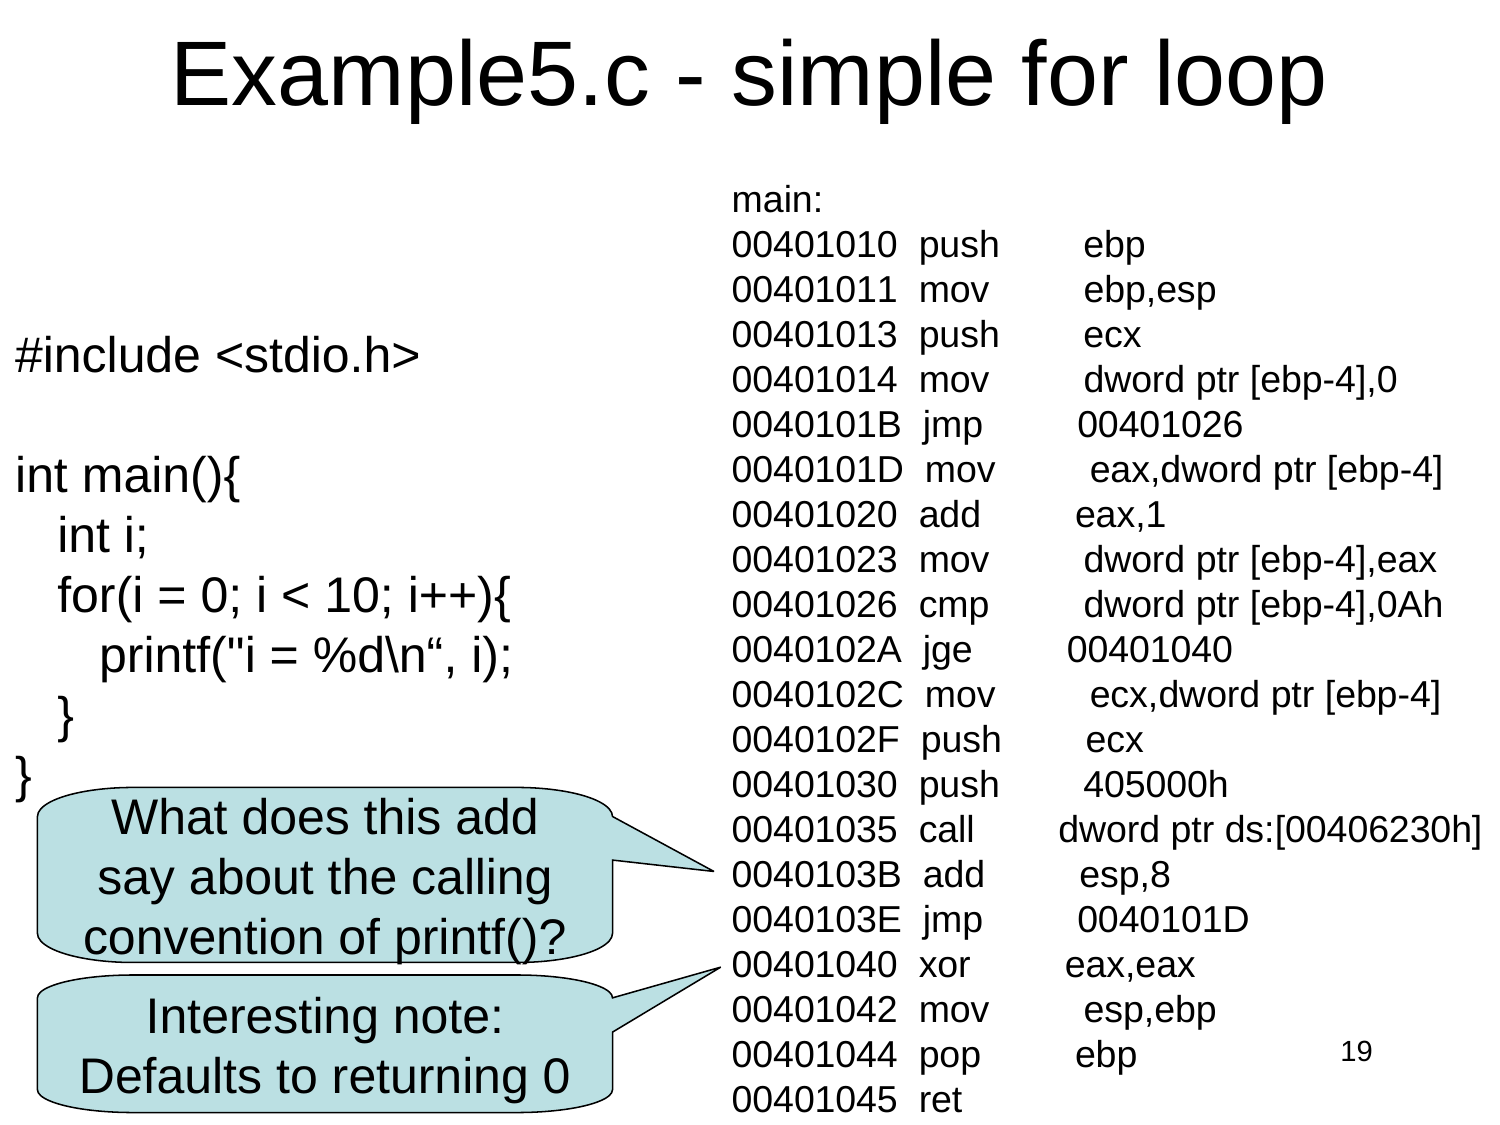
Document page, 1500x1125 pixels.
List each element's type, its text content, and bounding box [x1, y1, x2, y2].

text_box What does this add say about the calling convention of printf()? [37, 787, 714, 963]
text_box Interesting note: Defaults to returning 0 [37, 967, 721, 1113]
text_box #include <stdio.h> int main(){ int i; for(i = 0; i < 10; i++){ printf("i = %d\n“, i); } } [0, 314, 529, 810]
title Example5.c - simple for loop [112, 0, 1388, 163]
text_box main: 00401010 push ebp 00401011 mov ebp,esp 00401013 push ecx 00401014 mov dword ptr [ebp-4],0 0040101B jmp 00401026 0040101D mov eax,dword ptr [ebp-4] 00401020 add eax,1 00401023 mov dword ptr [ebp-4],eax 00401026 cmp dword ptr [ebp-4],0Ah 0040102A jge 00401040 0040102C mov ecx,dword ptr [ebp-4] 0040102F push ecx 00401030 push 405000h 00401035 call dword ptr ds:[00406230h] 0040103B add esp,8 0040103E jmp 0040101D 00401040 xor eax,eax 00401042 mov esp,ebp 00401044 pop ebp 00401045 ret [716, 166, 1500, 1125]
